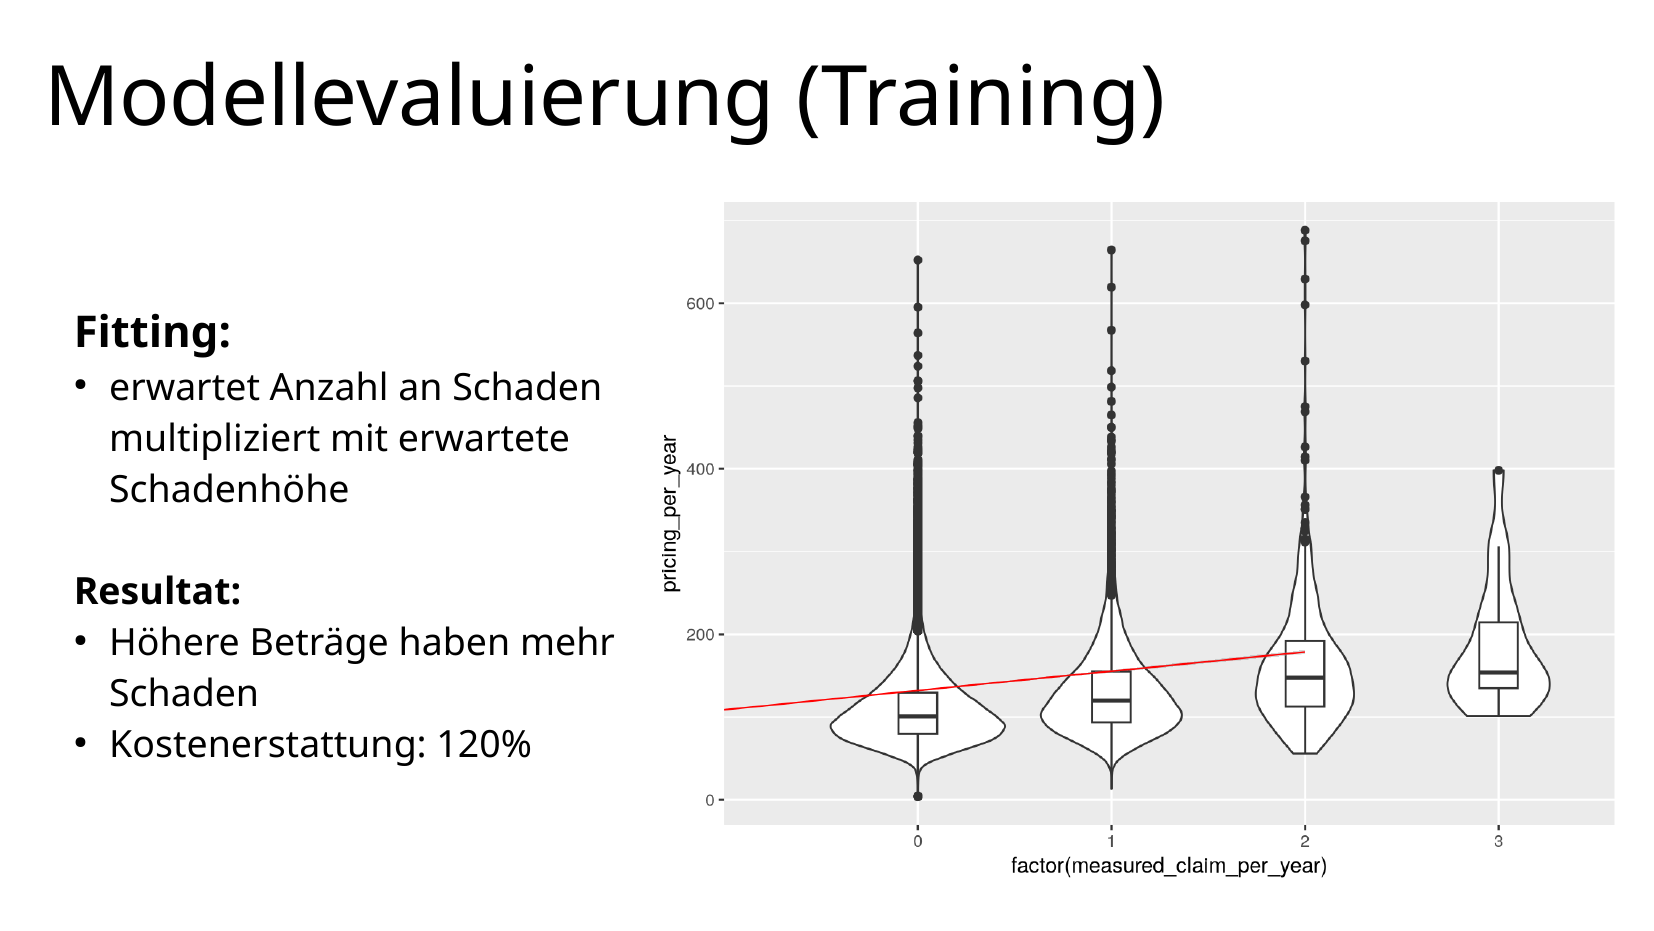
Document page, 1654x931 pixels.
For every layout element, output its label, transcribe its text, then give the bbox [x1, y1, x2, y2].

picture [649, 191, 1625, 888]
text_box Modellevaluierung (Training) [29, 29, 1477, 146]
text_box Fitting: erwartet Anzahl an Schaden multipliziert mit erwartete Schadenhöhe Resultat: Höhere Beträge haben mehr Schaden Kostenerstattung: 120% [59, 293, 649, 739]
